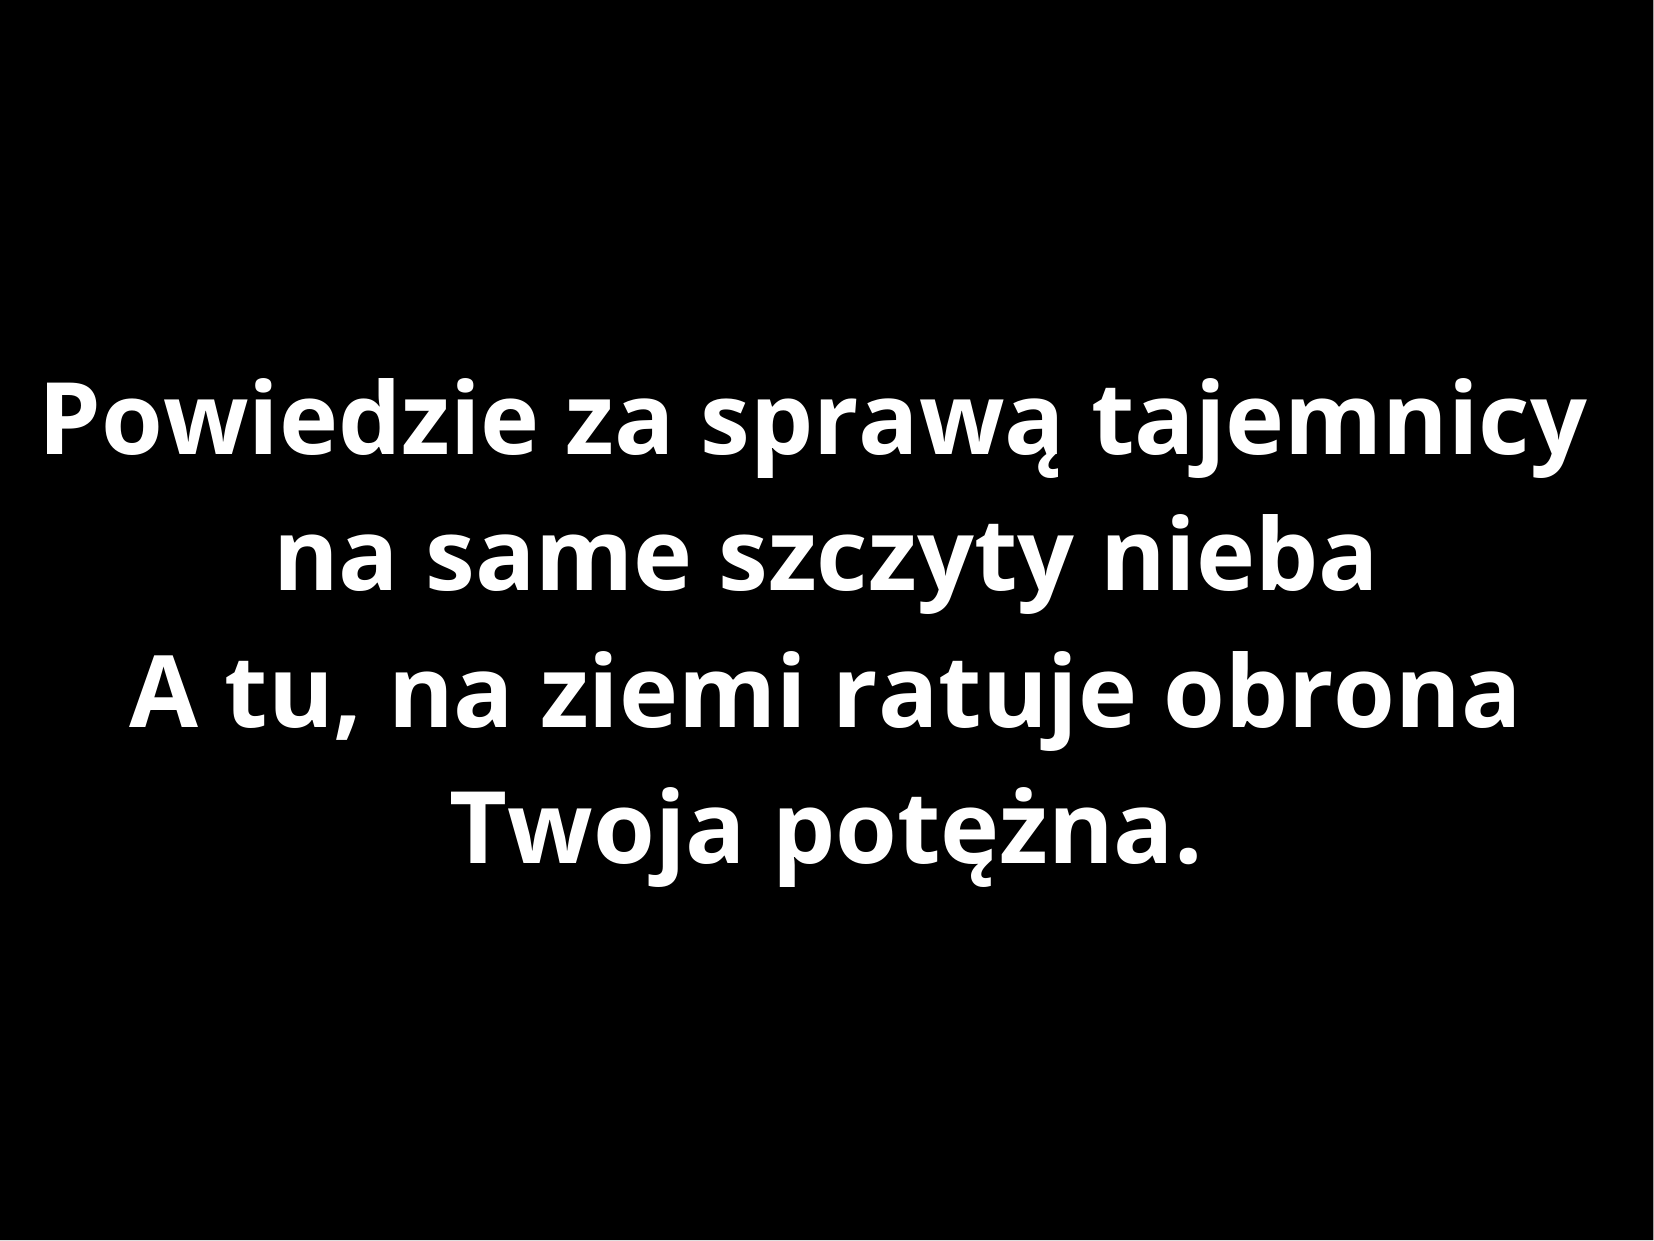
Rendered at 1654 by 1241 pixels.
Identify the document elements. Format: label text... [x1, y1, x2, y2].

title Powiedzie za sprawą tajemnicy na same szczyty nieba A tu, na ziemi ratuje obrona Twoja potężna. [0, 0, 1654, 1241]
